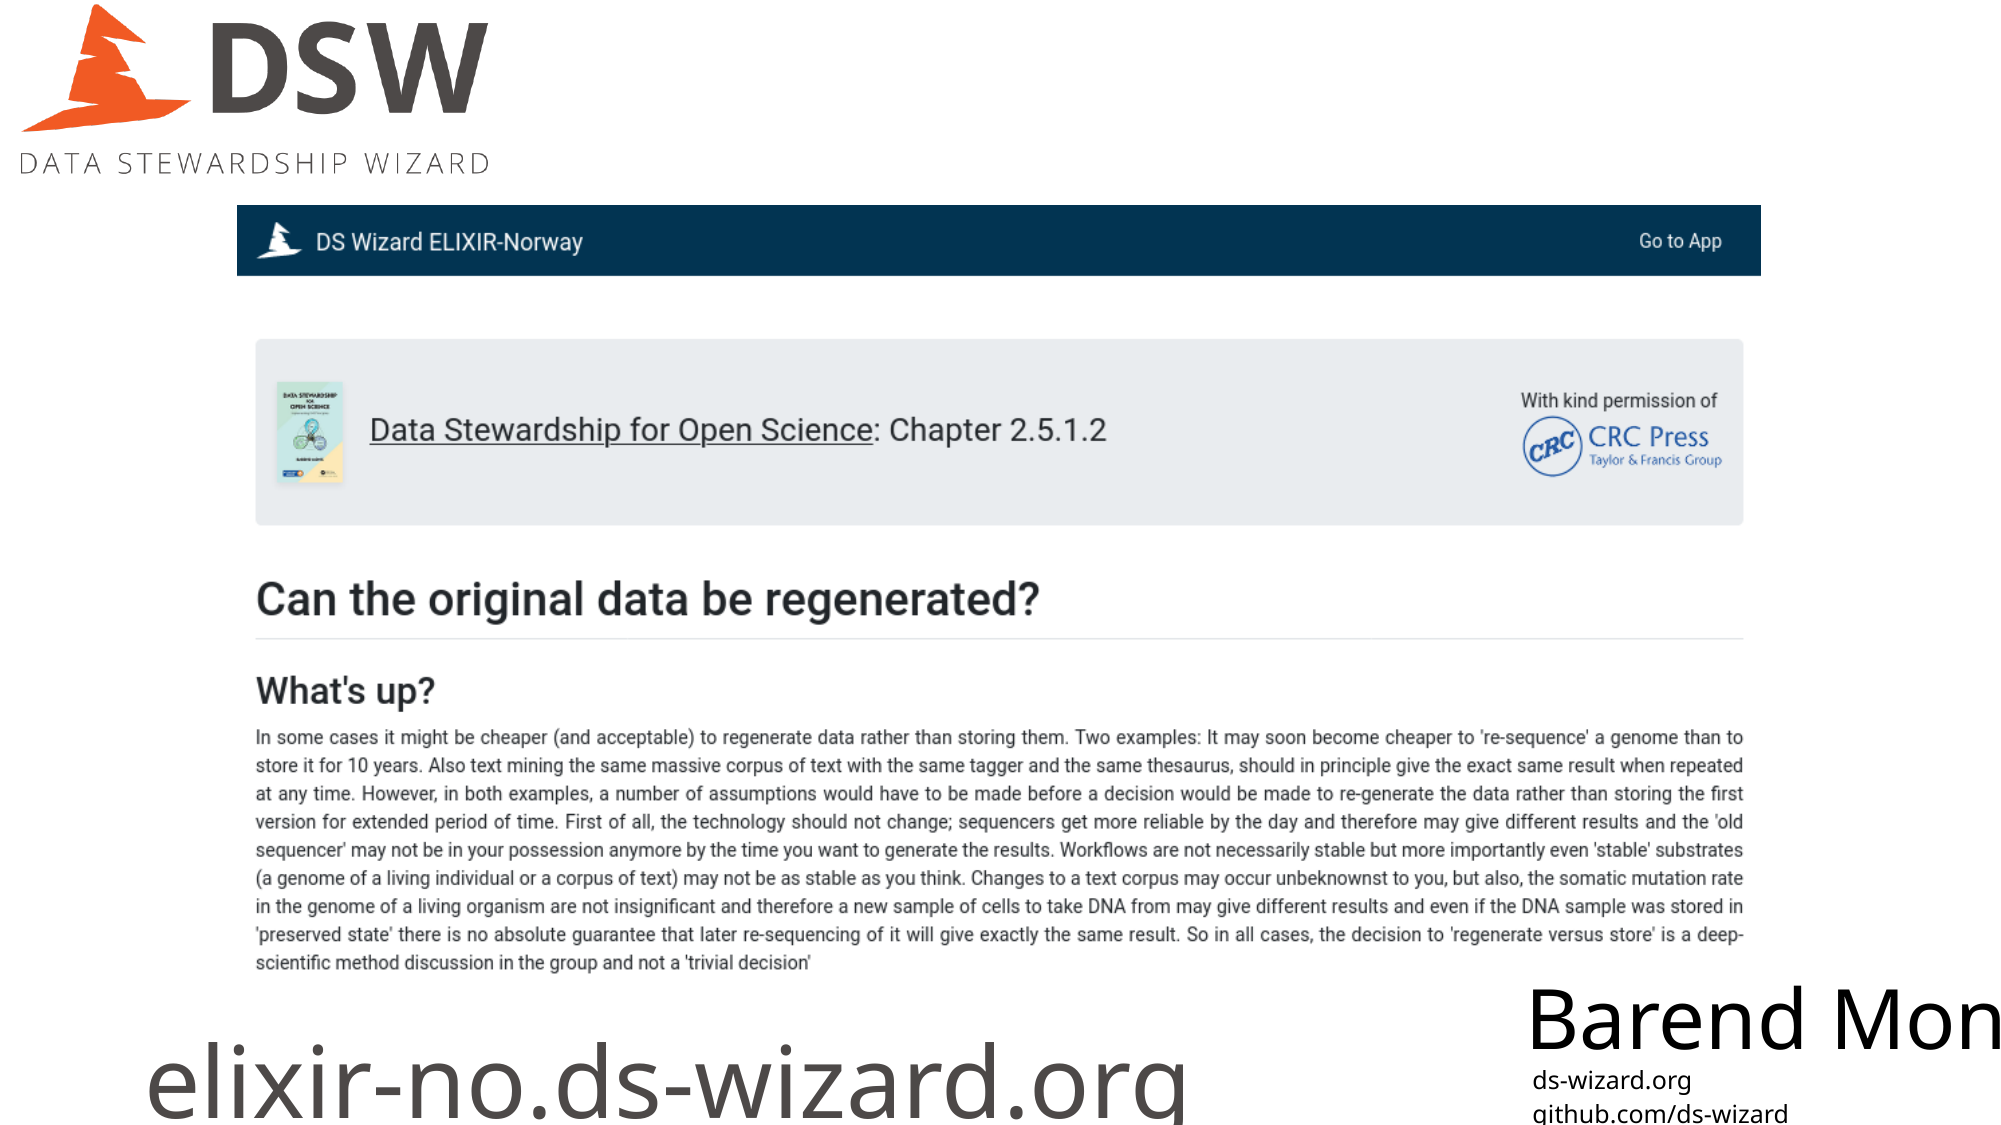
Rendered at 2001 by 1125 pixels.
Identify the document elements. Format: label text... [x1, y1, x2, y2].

picture [0, 0, 1761, 987]
text_box Barend Mons [1510, 953, 1997, 1052]
text_box ds-wizard.org github.com/ds-wizard [1517, 1052, 1784, 1125]
text_box elixir-no.ds-wizard.org [129, 1003, 1382, 1119]
